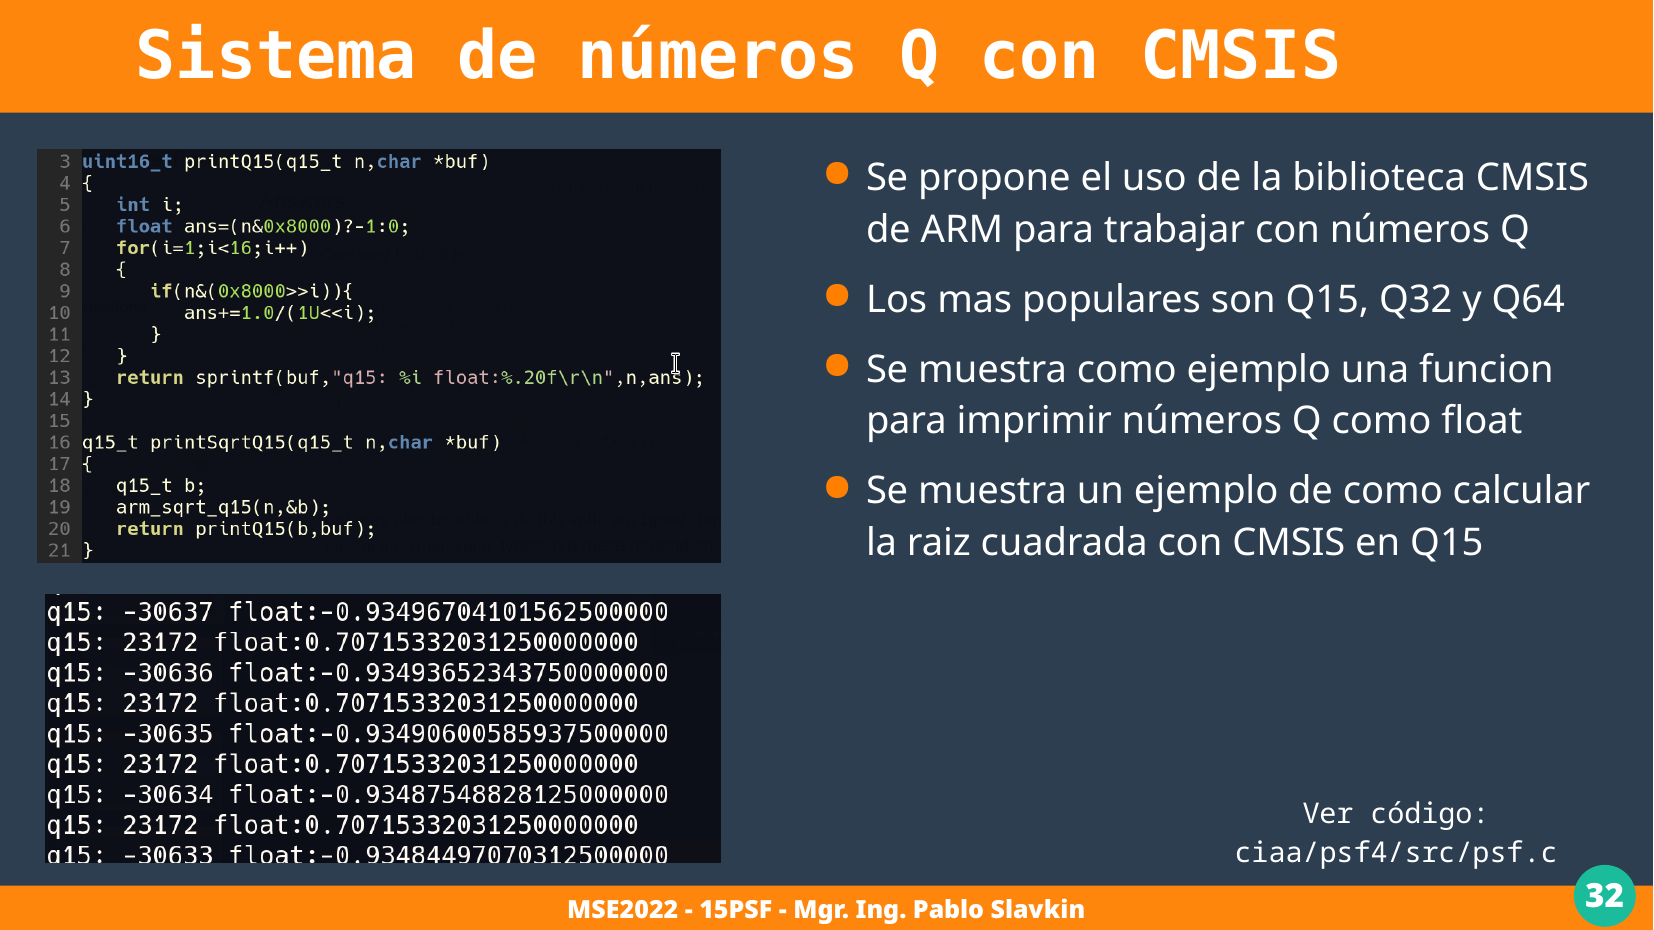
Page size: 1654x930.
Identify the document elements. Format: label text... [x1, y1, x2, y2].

picture [37, 149, 721, 563]
title Sistema de números Q con CMSIS [135, 16, 1495, 113]
list Se propone el uso de la biblioteca CMSIS de ARM para trabajar con números Q Los mas populares son Q15, Q32 y Q64 Se muestra como ejemplo una funcion para imprimir números Q como float Se muestra un ejemplo de como calcular la raiz cuadrada con CMSIS en Q15 [807, 150, 1595, 676]
text_box Ver código: ciaa/psf4/src/psf.c [1219, 779, 1573, 885]
picture [45, 594, 721, 863]
